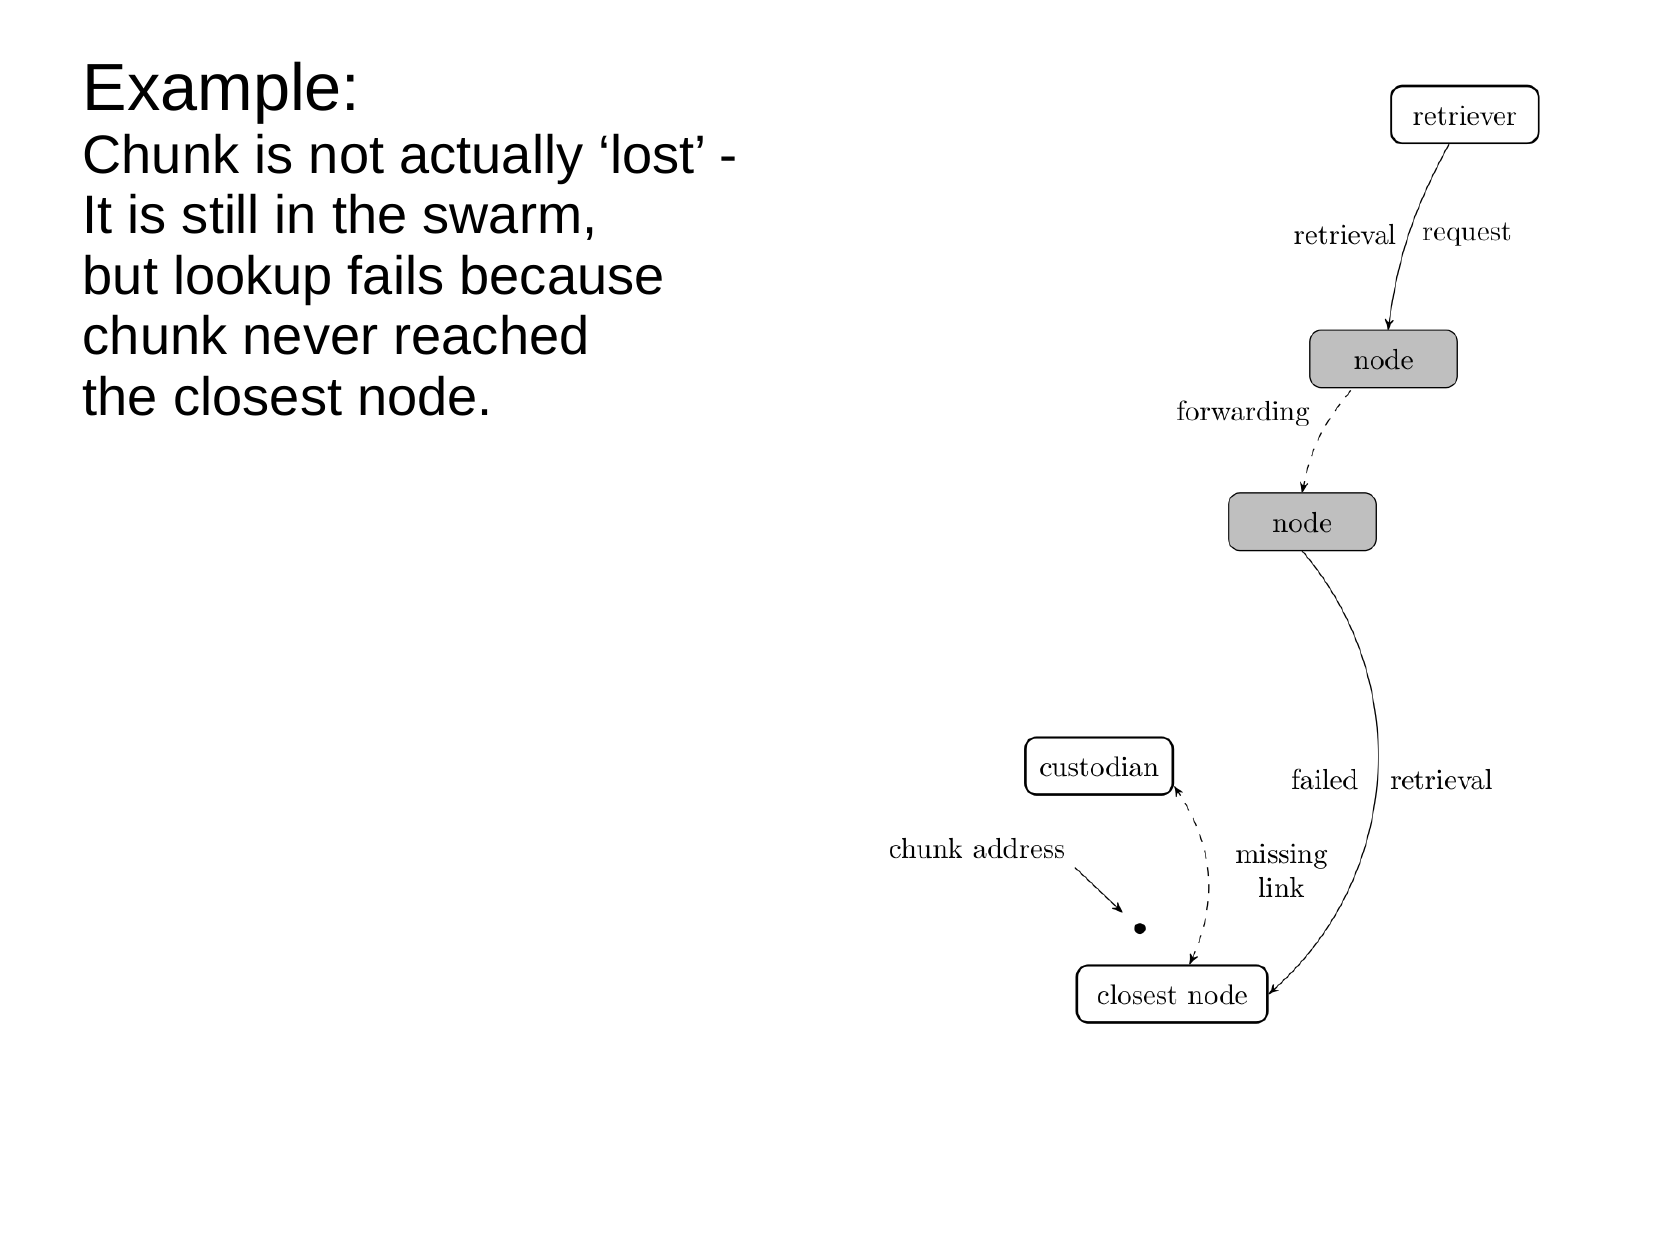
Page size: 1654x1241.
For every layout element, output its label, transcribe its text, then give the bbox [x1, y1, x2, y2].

picture [825, 29, 1622, 1051]
subtitle Example: Chunk is not actually ‘lost’ - It is still in the swarm, but lookup fails because chunk never reached the closest node. [82, 49, 825, 1010]
